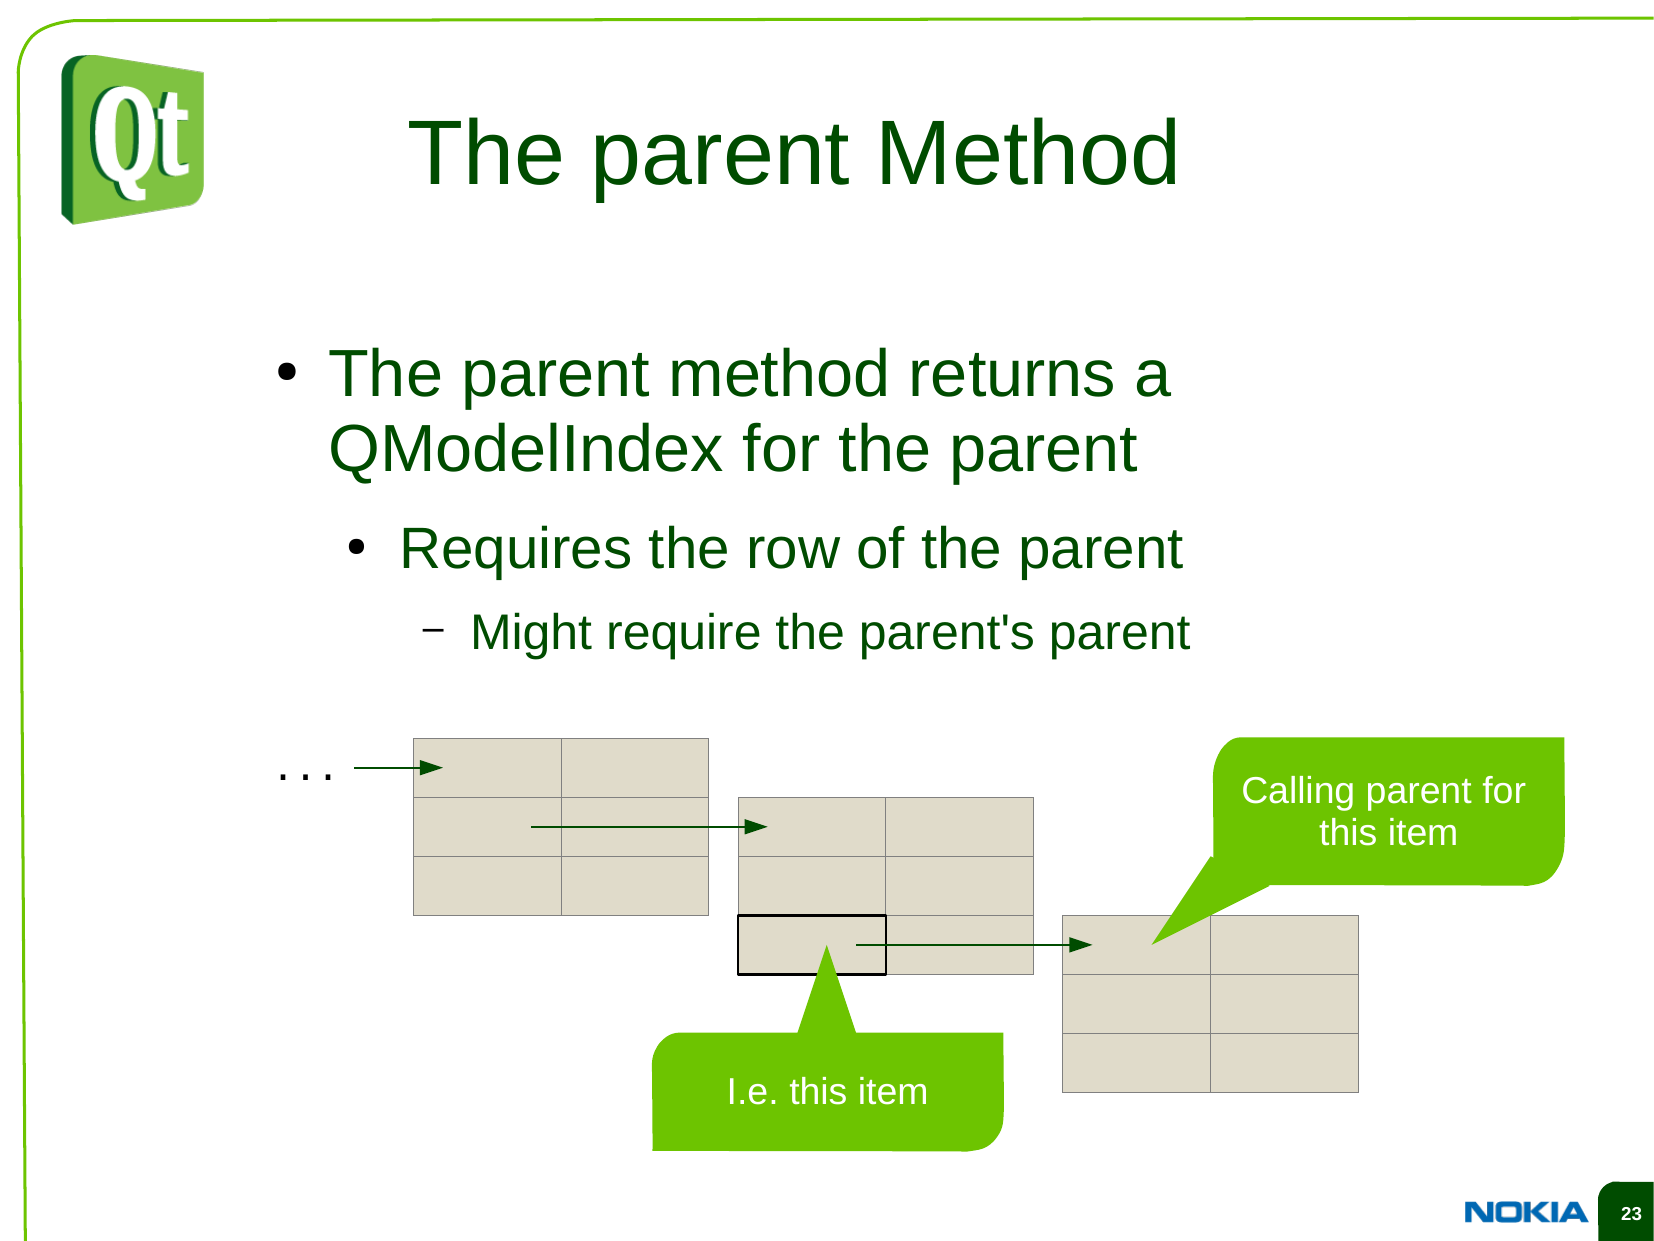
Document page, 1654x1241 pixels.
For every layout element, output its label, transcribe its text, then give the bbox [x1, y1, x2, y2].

list The parent method returns a QModelIndex for the parent Requires the row of the parent Might require the parent's parent [257, 336, 1577, 1156]
text_box I.e. this item [651, 1032, 1004, 1152]
picture [61, 55, 204, 225]
text_box [1062, 856, 1359, 1093]
text_box ... [257, 738, 355, 797]
text_box [738, 797, 1034, 1034]
text_box Calling parent for this item [1212, 737, 1565, 886]
text_box [413, 738, 709, 916]
picture [1465, 1201, 1589, 1223]
title The parent Method [257, 56, 1333, 250]
